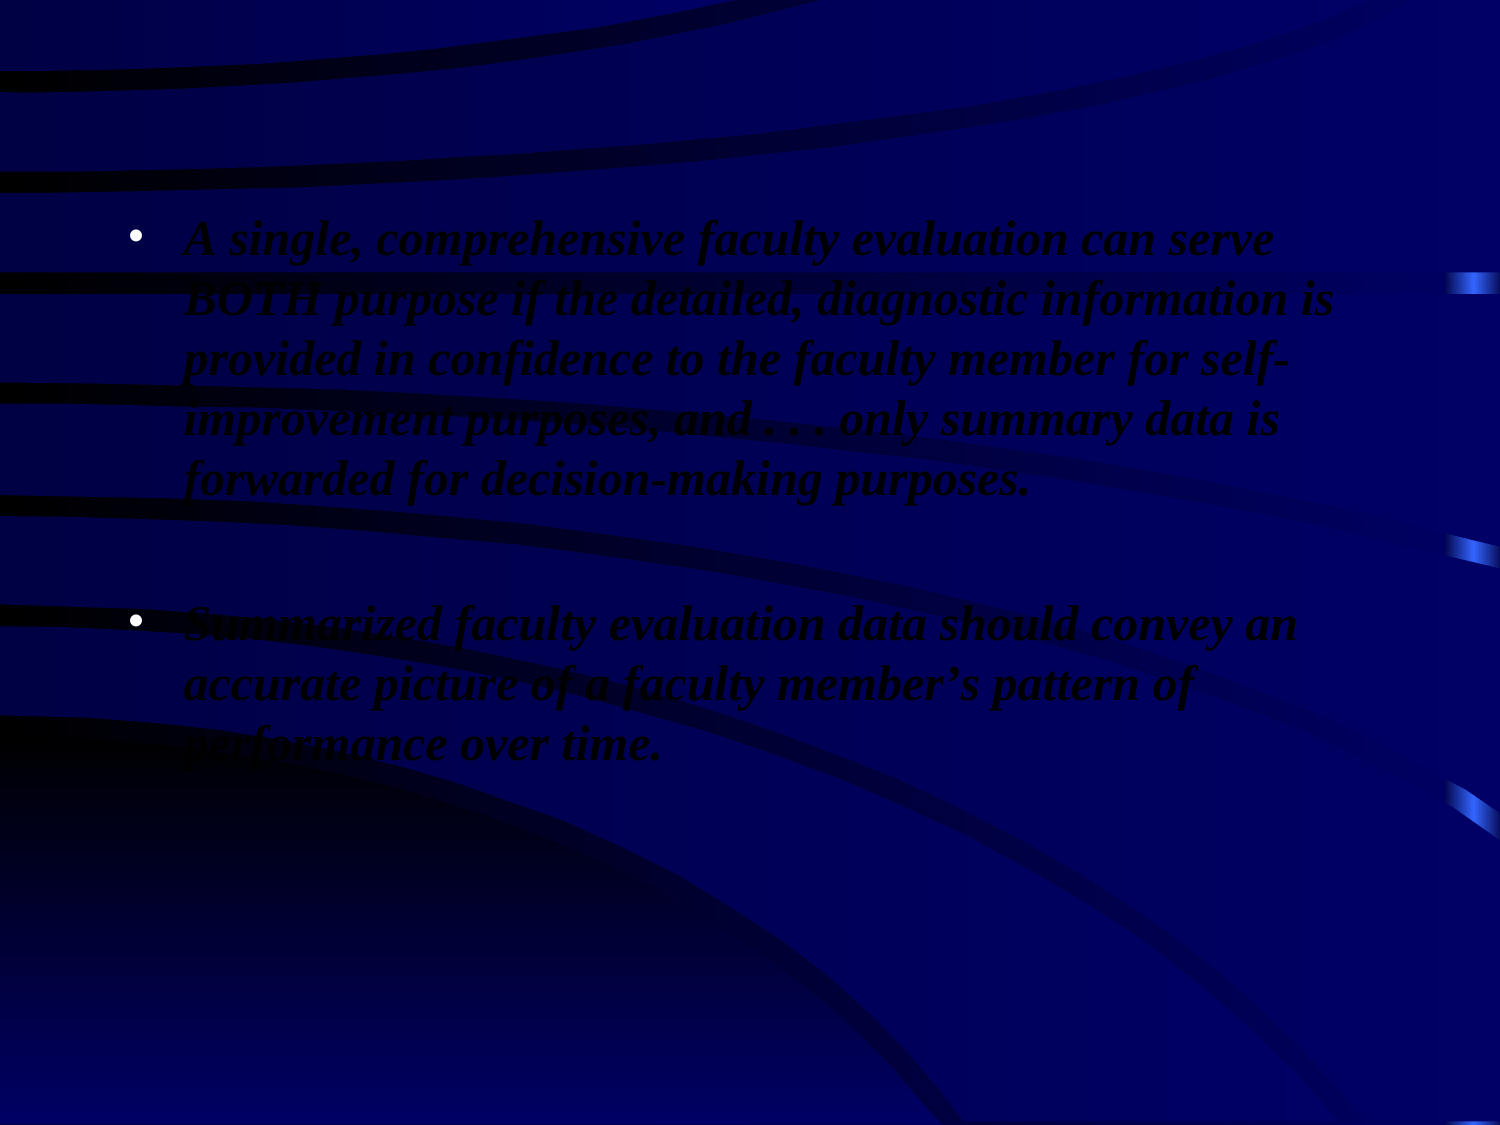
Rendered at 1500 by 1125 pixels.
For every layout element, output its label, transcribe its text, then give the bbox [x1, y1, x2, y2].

list A single, comprehensive faculty evaluation can serve BOTH purpose if the detailed, diagnostic information is provided in confidence to the faculty member for self-improvement purposes, and . . . only summary data is forwarded for decision-making purposes. Summarized faculty evaluation data should convey an accurate picture of a faculty member’s pattern of performance over time. [112, 74, 1388, 1000]
